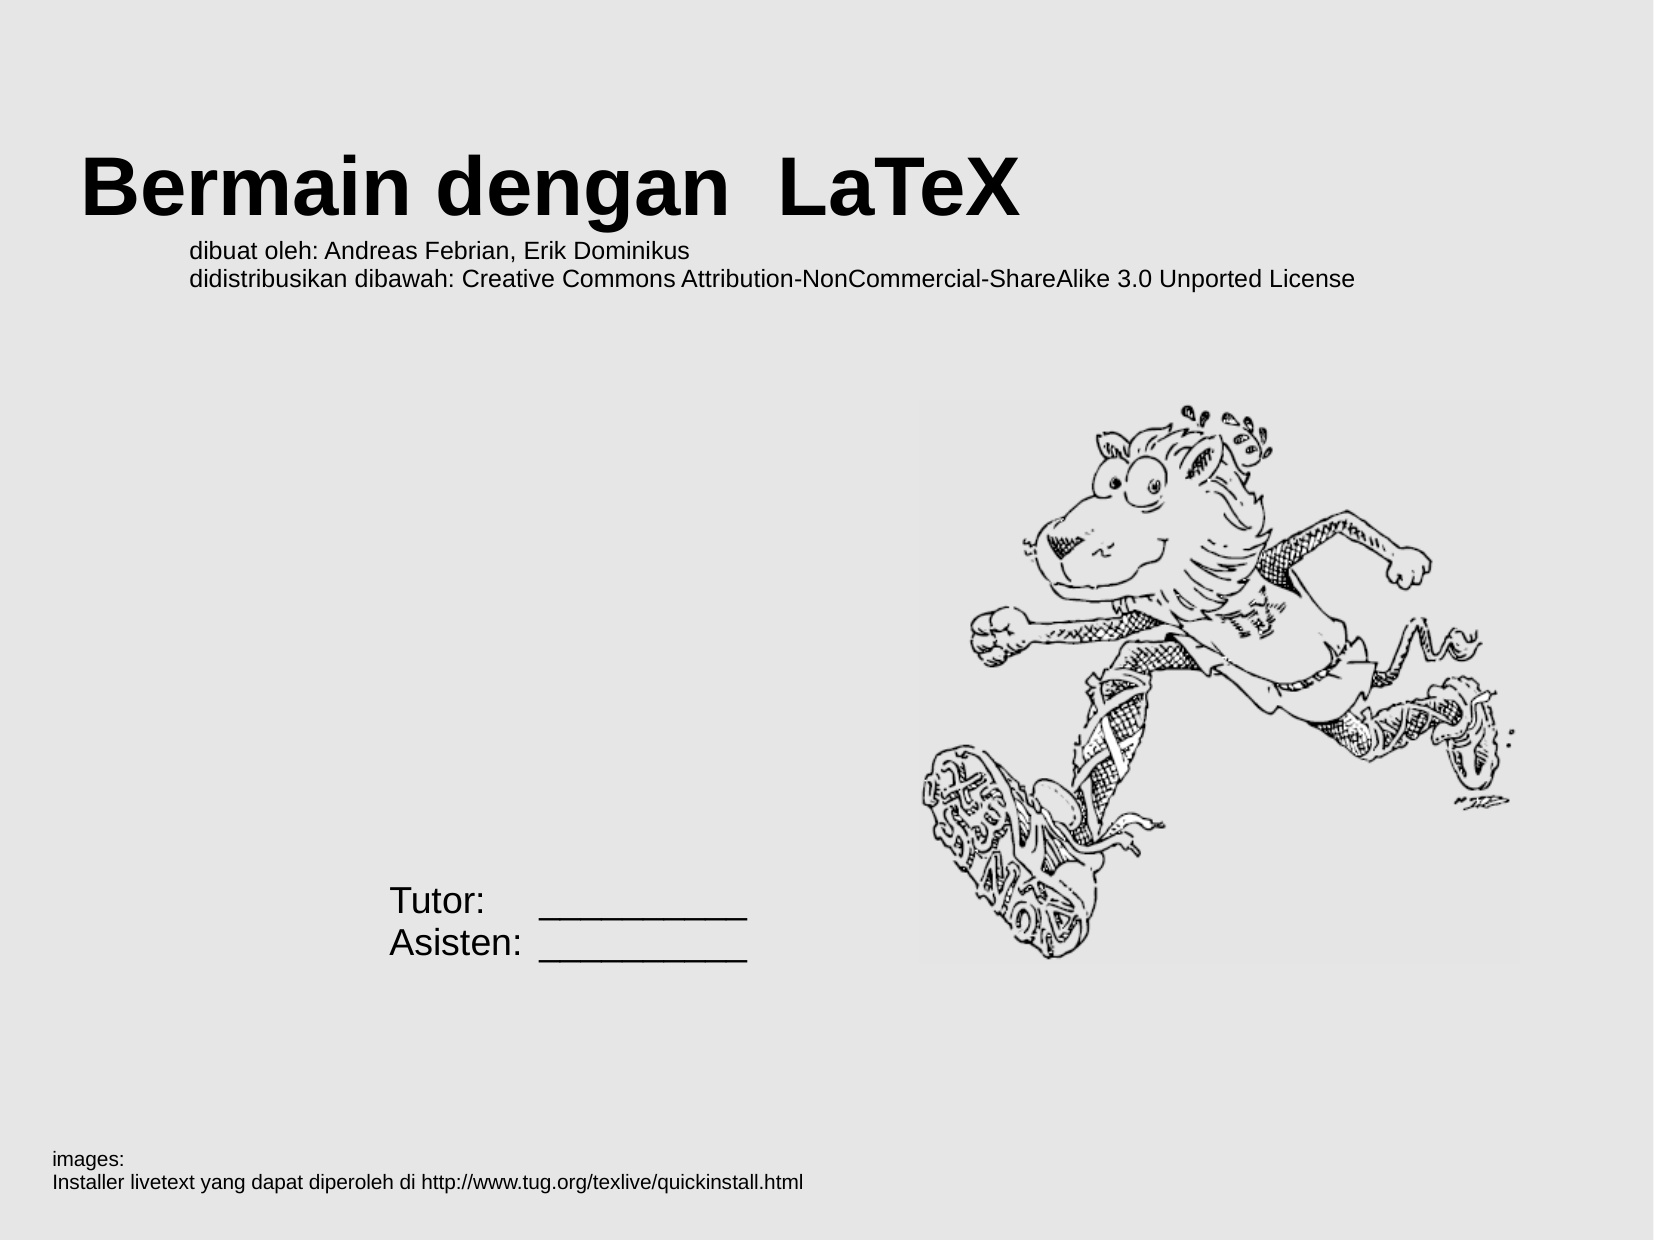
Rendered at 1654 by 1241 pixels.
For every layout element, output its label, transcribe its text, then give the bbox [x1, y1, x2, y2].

text_box Tutor: __________ Asisten: __________ [374, 872, 762, 972]
text_box dibuat oleh: Andreas Febrian, Erik Dominikus didistribusikan dibawah: Creative Commons Attribution-NonCommercial-ShareAlike 3.0 Unported License [174, 229, 1374, 300]
title Bermain dengan LaTeX [69, 139, 1033, 233]
text_box images: Installer livetext yang dapat diperoleh di http://www.tug.org/texlive/quickinstall.html [37, 1140, 1267, 1201]
picture [919, 400, 1520, 964]
